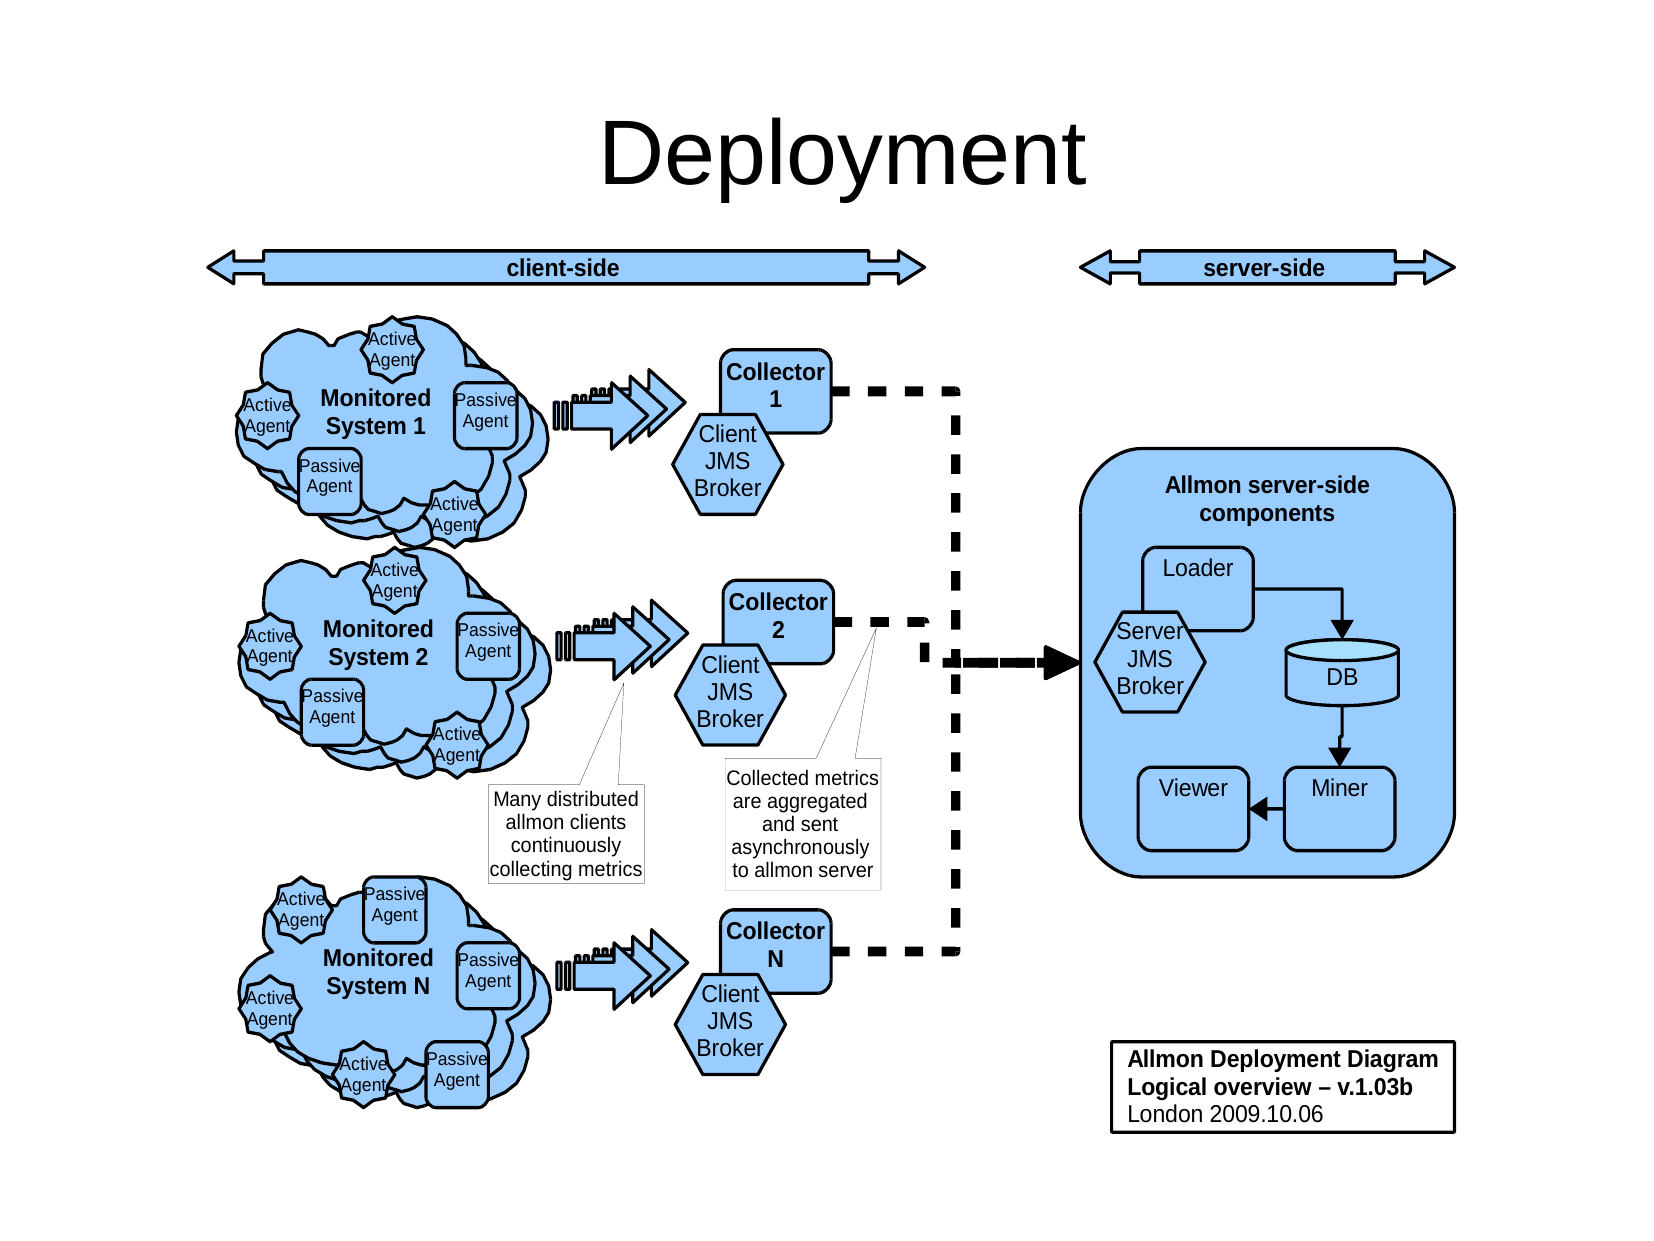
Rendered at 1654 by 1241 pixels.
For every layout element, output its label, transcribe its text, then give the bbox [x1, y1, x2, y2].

title Deployment [82, 49, 1571, 236]
chart [0, 236, 1572, 1211]
